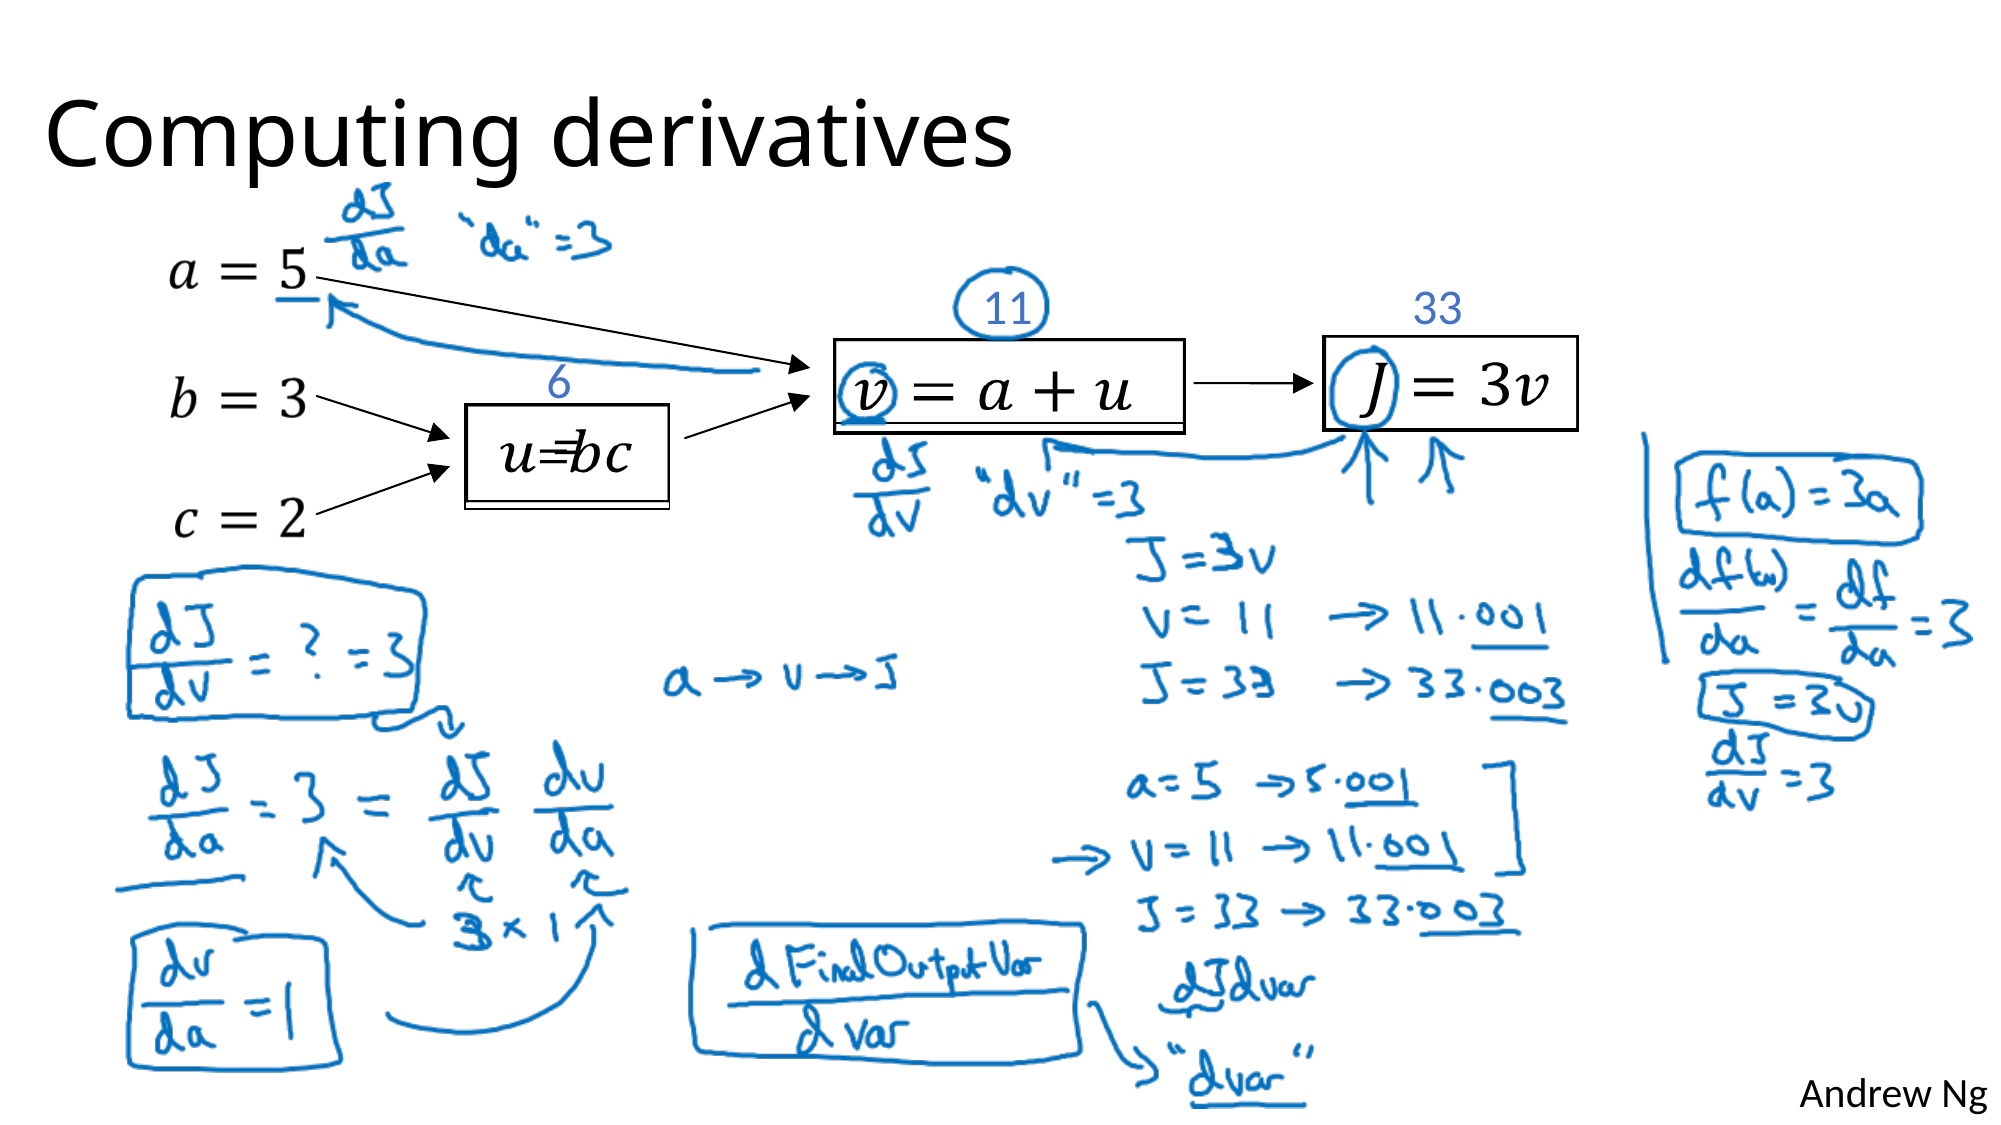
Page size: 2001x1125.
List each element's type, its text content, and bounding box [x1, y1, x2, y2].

picture [115, 182, 1973, 1109]
title Computing derivatives [28, 28, 1754, 246]
